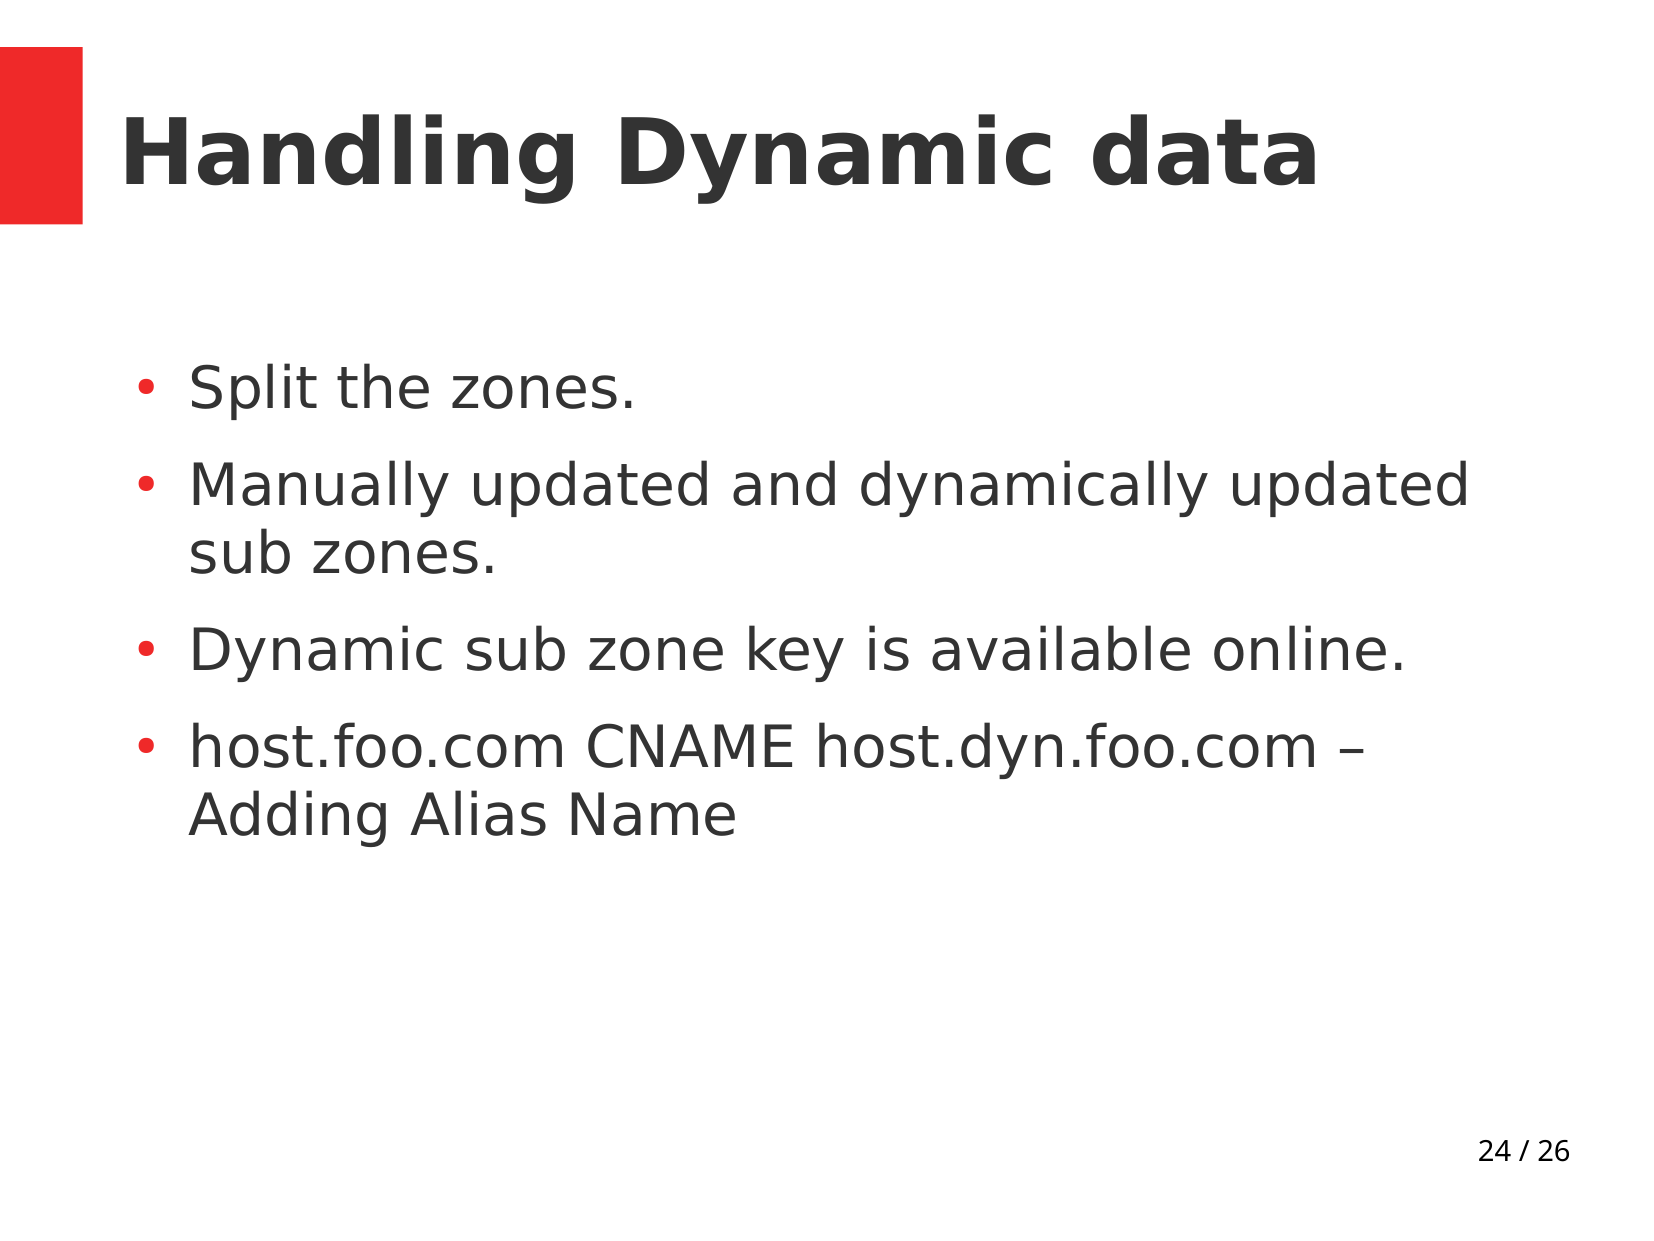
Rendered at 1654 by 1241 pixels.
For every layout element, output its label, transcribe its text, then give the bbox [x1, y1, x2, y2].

title Handling Dynamic data [118, 49, 1571, 257]
list Split the zones. Manually updated and dynamically updated sub zones. Dynamic sub zone key is available online. host.foo.com CNAME host.dyn.foo.com – Adding Alias Name [118, 354, 1536, 1074]
